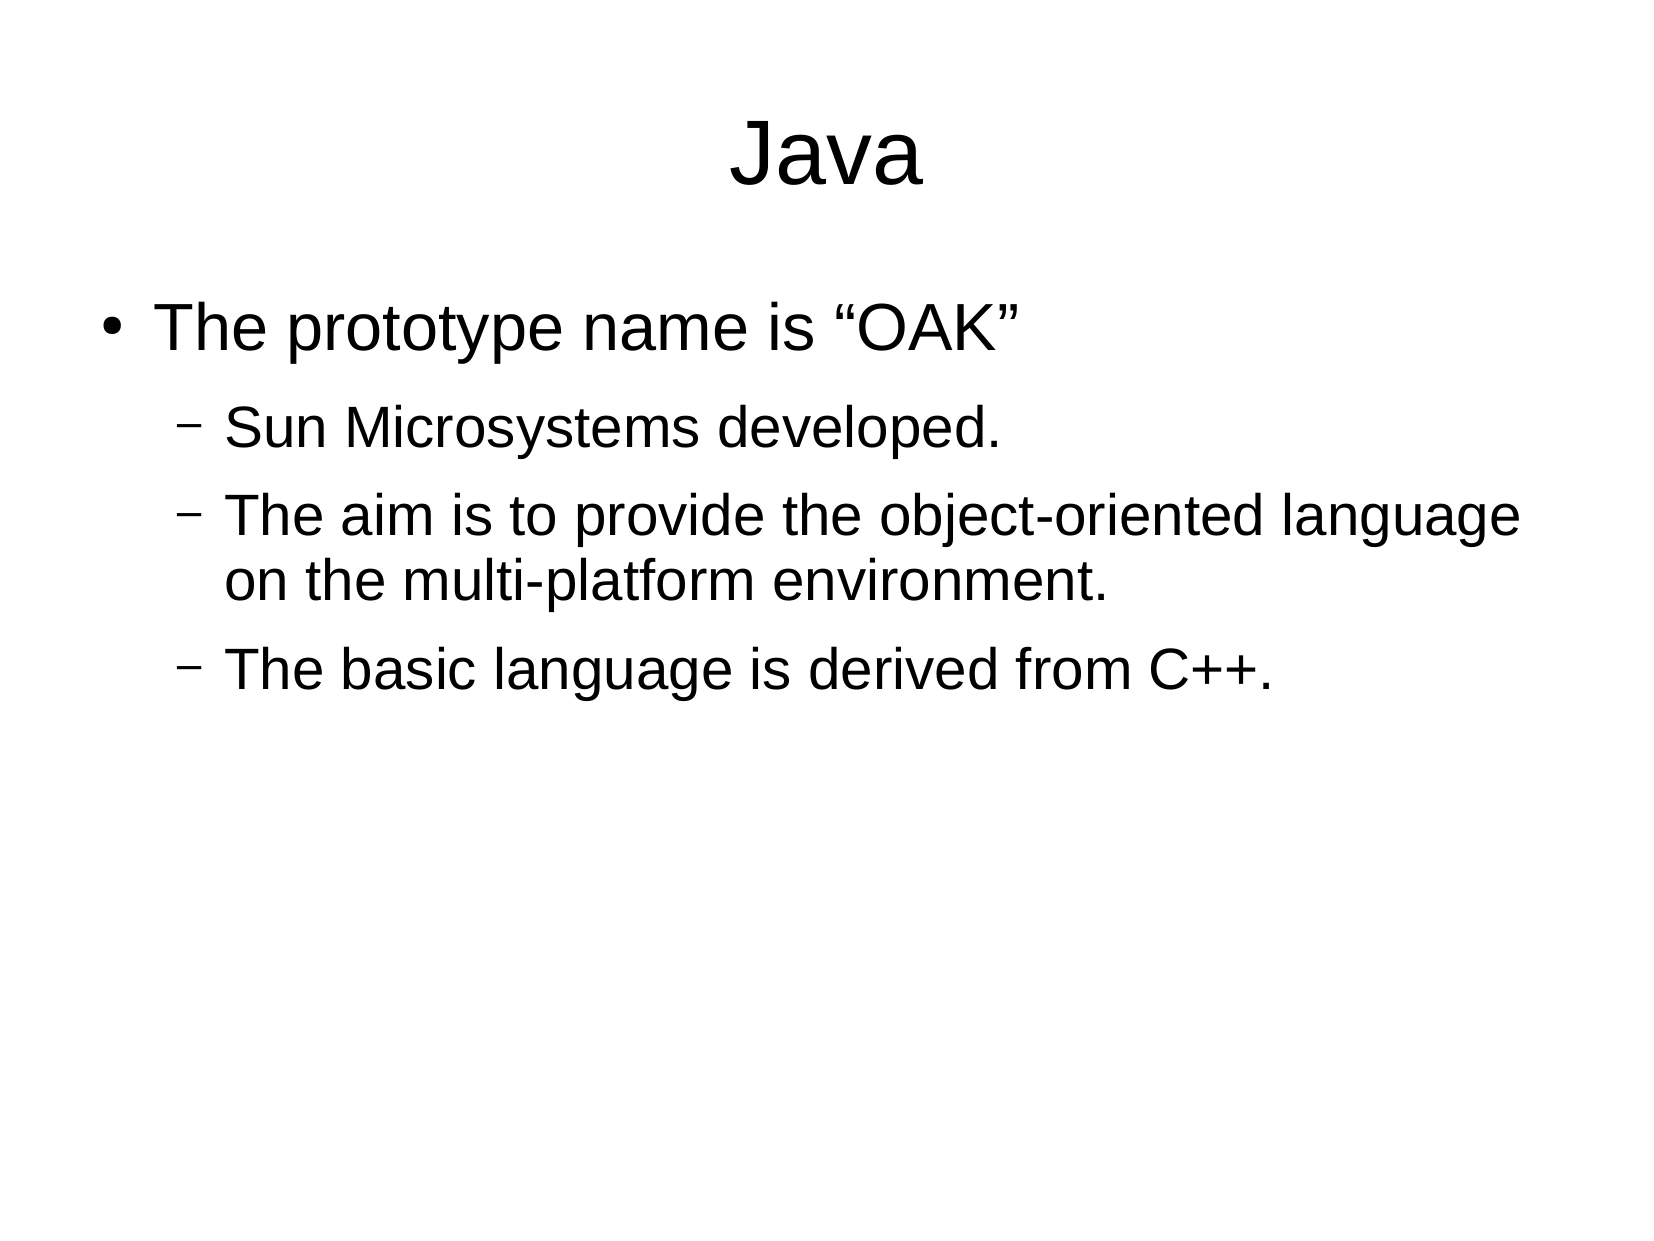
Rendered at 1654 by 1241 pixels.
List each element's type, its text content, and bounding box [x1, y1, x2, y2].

list The prototype name is “OAK” Sun Microsystems developed. The aim is to provide the object-oriented language on the multi-platform environment. The basic language is derived from C++. [82, 290, 1571, 1094]
title Java [82, 56, 1571, 250]
